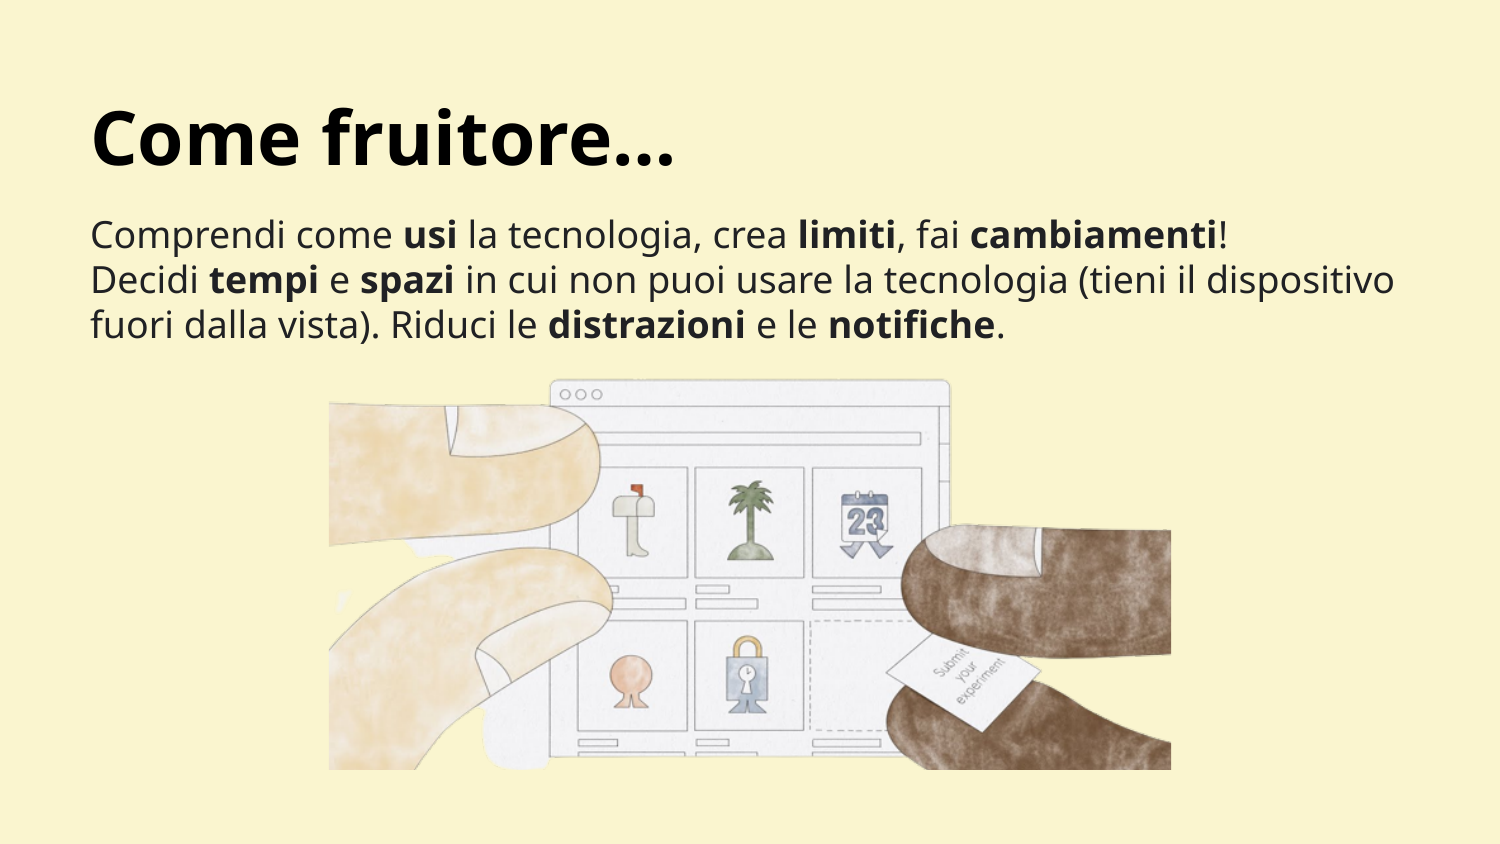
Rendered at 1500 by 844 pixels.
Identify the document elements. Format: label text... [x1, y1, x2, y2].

text_box Comprendi come usi la tecnologia, crea limiti, fai cambiamenti! Decidi tempi e spazi in cui non puoi usare la tecnologia (tieni il dispositivo fuori dalla vista). Riduci le distrazioni e le notifiche. [74, 196, 1425, 362]
title Come fruitore… [75, 50, 1425, 196]
picture [328, 378, 1172, 770]
